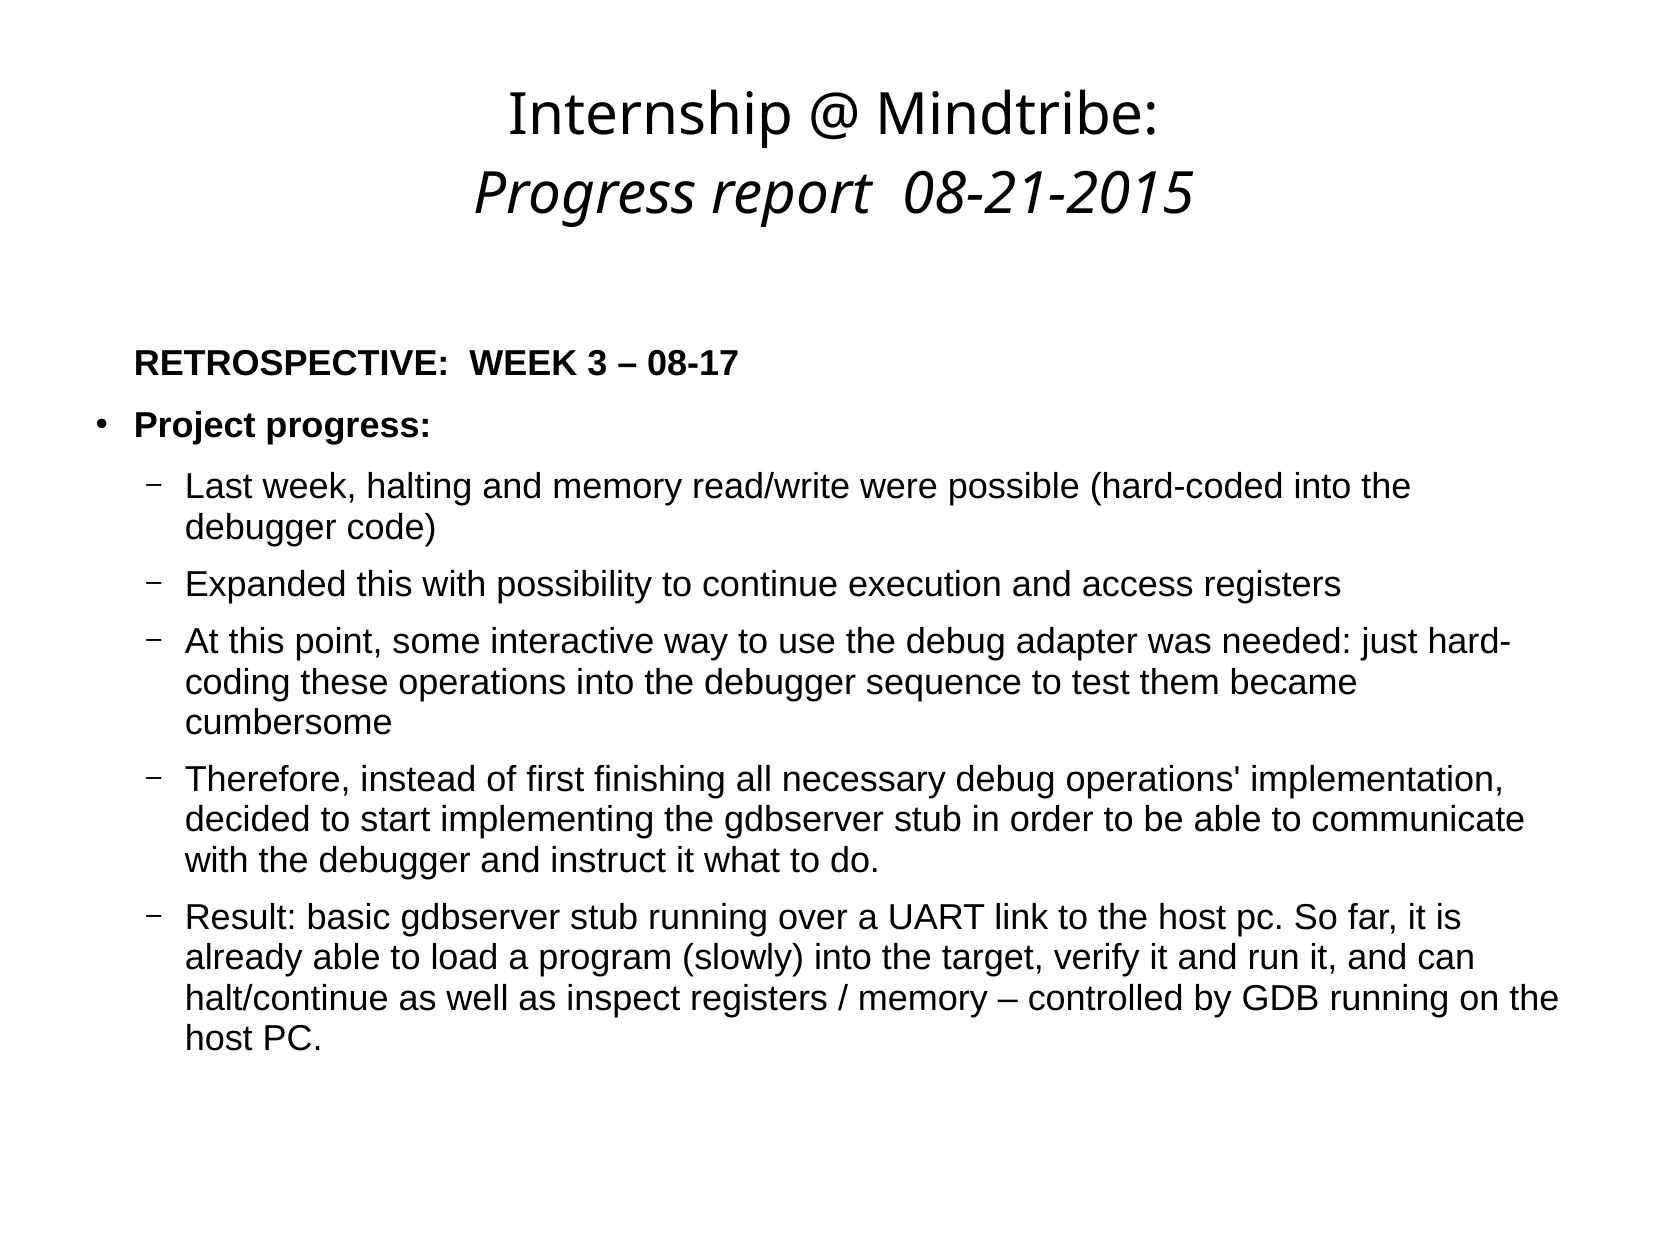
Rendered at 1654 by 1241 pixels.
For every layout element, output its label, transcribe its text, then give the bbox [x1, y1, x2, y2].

title Internship @ Mindtribe: Progress report 08-21-2015 [90, 47, 1579, 256]
list RETROSPECTIVE: WEEK 3 – 08-17 Project progress: Last week, halting and memory read/write were possible (hard-coded into the debugger code) Expanded this with possibility to continue execution and access registers At this point, some interactive way to use the debug adapter was needed: just hard-coding these operations into the debugger sequence to test them became cumbersome Therefore, instead of first finishing all necessary debug operations' implementation, decided to start implementing the gdbserver stub in order to be able to communicate with the debugger and instruct it what to do. Result: basic gdbserver stub running over a UART link to the host pc. So far, it is already able to load a program (slowly) into the target, verify it and run it, and can halt/continue as well as inspect registers / memory – controlled by GDB running on the host PC. [82, 343, 1571, 1063]
